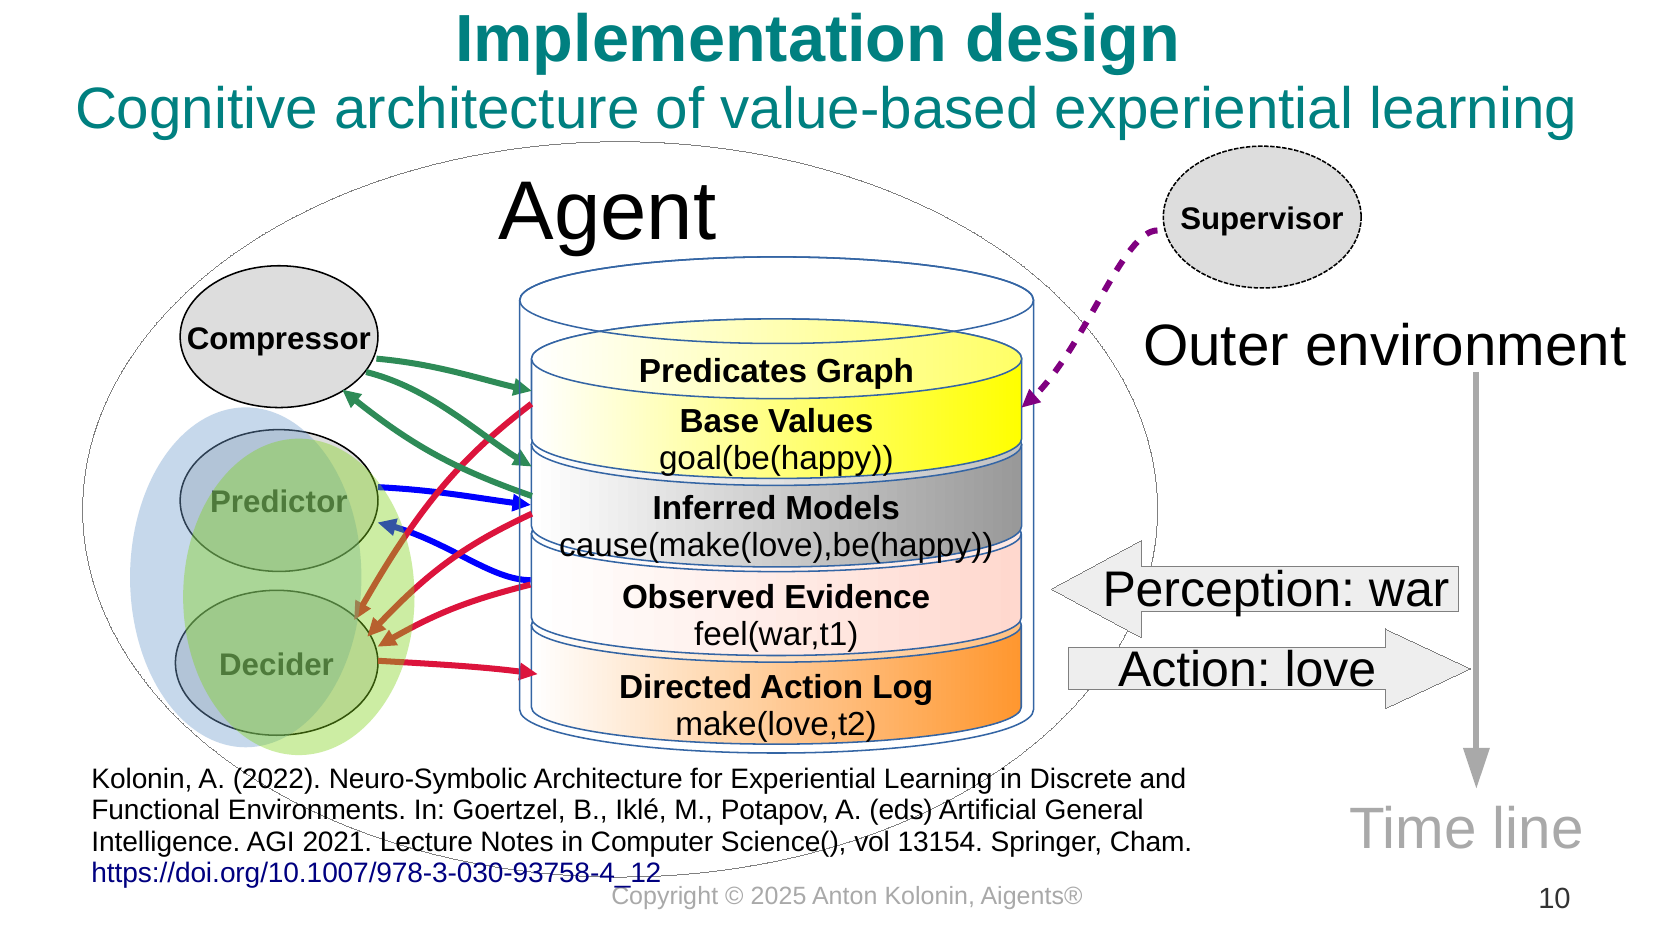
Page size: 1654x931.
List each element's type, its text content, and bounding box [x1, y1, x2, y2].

text_box Time line [1334, 788, 1600, 869]
text_box Agent [484, 157, 732, 265]
text_box Outer environment [1128, 305, 1642, 386]
text_box [82, 150, 1158, 755]
text_box Predicates Graph [519, 302, 1034, 754]
text_box Supervisor [1163, 146, 1362, 288]
text_box Perception: war [1051, 540, 1459, 638]
text_box Implementation design Cognitive architecture of value-based experiential learning [0, 0, 1654, 150]
text_box Kolonin, A. (2022). Neuro-Symbolic Architecture for Experiential Learning in Discrete and Functional Environments. In: Goertzel, B., Iklé, M., Potapov, A. (eds) Artificial General Intelligence. AGI 2021. Lecture Notes in Computer Science(), vol 13154. Springer, Cham. https://doi.org/10.1007/978-3-030-93758-4_12 [76, 755, 1247, 895]
text_box Compressor [180, 265, 378, 408]
text_box Predictor [307, 432, 369, 470]
text_box Action: love [1068, 628, 1471, 709]
